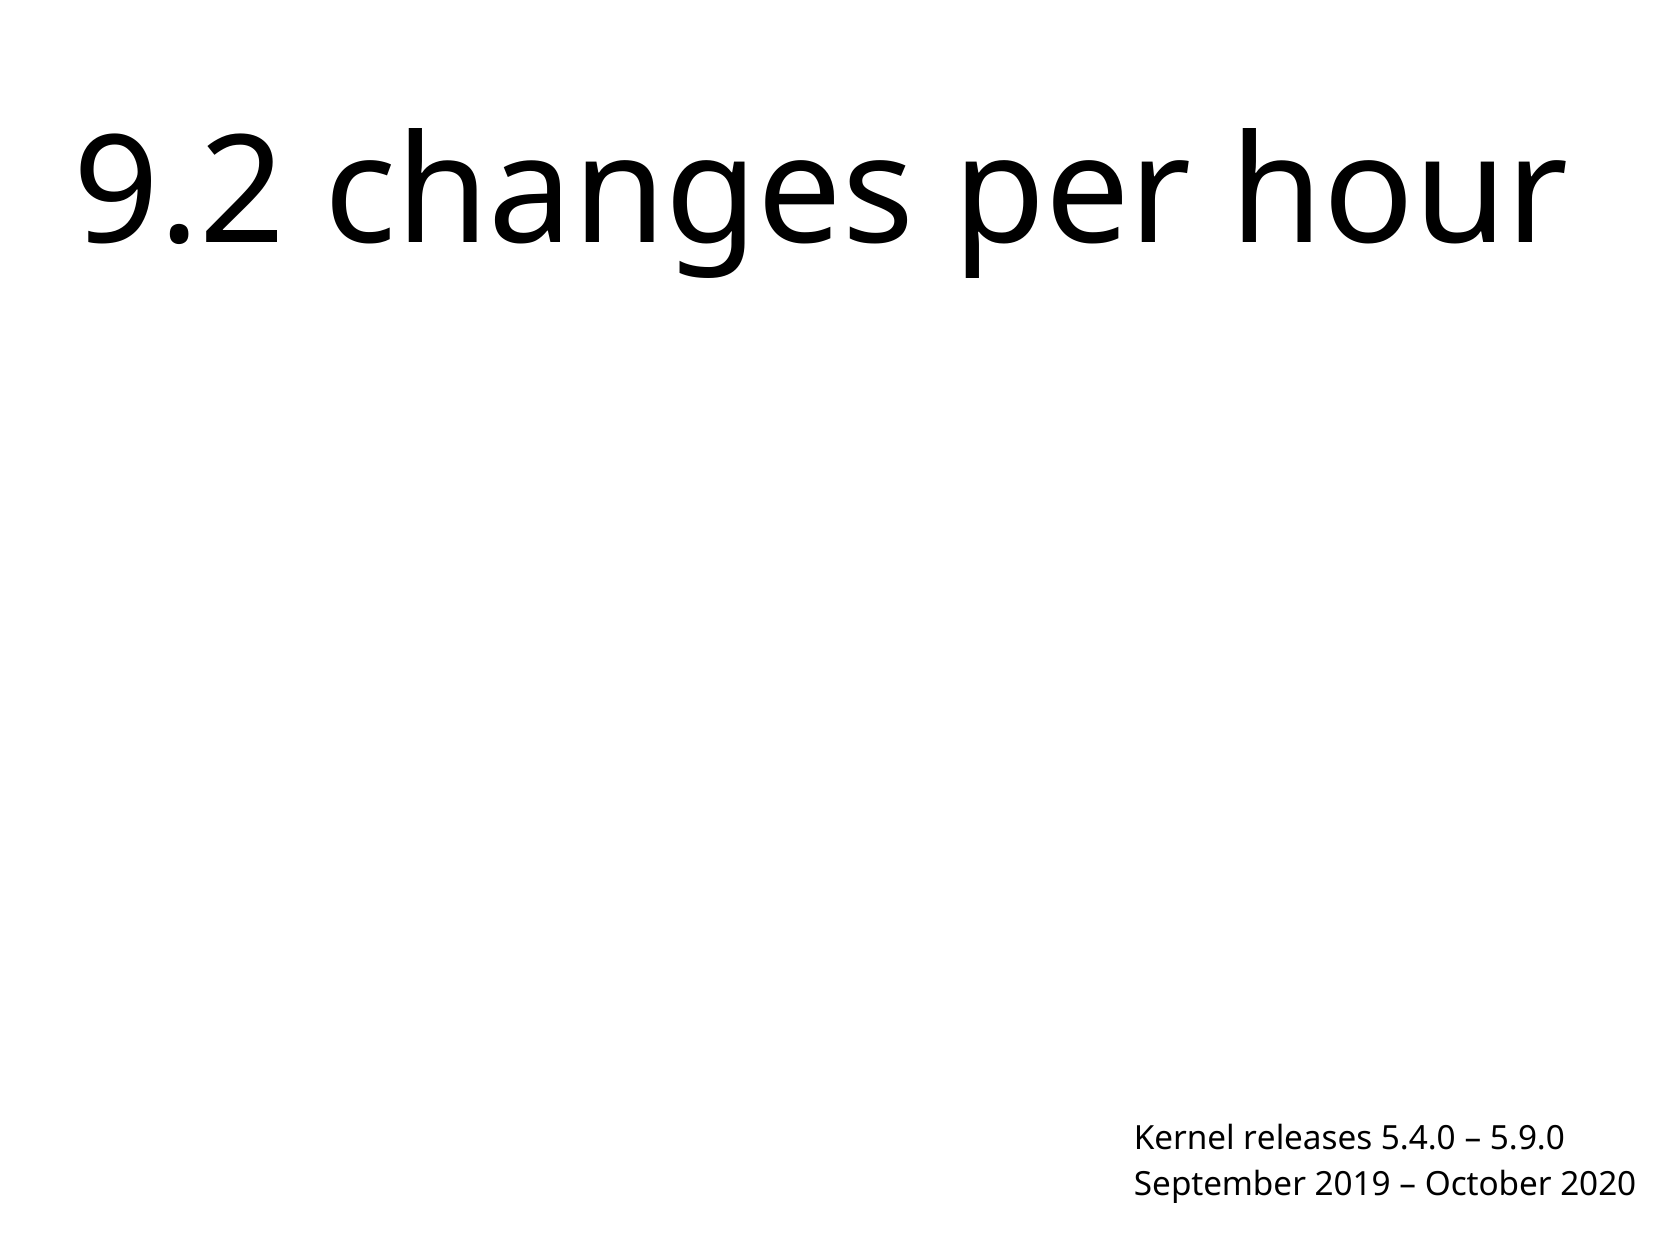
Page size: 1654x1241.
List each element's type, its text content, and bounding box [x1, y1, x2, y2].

text_box 9.2 changes per hour [58, 75, 1595, 270]
text_box Kernel releases 5.4.0 – 5.9.0 September 2019 – October 2020 [1119, 1107, 1654, 1233]
